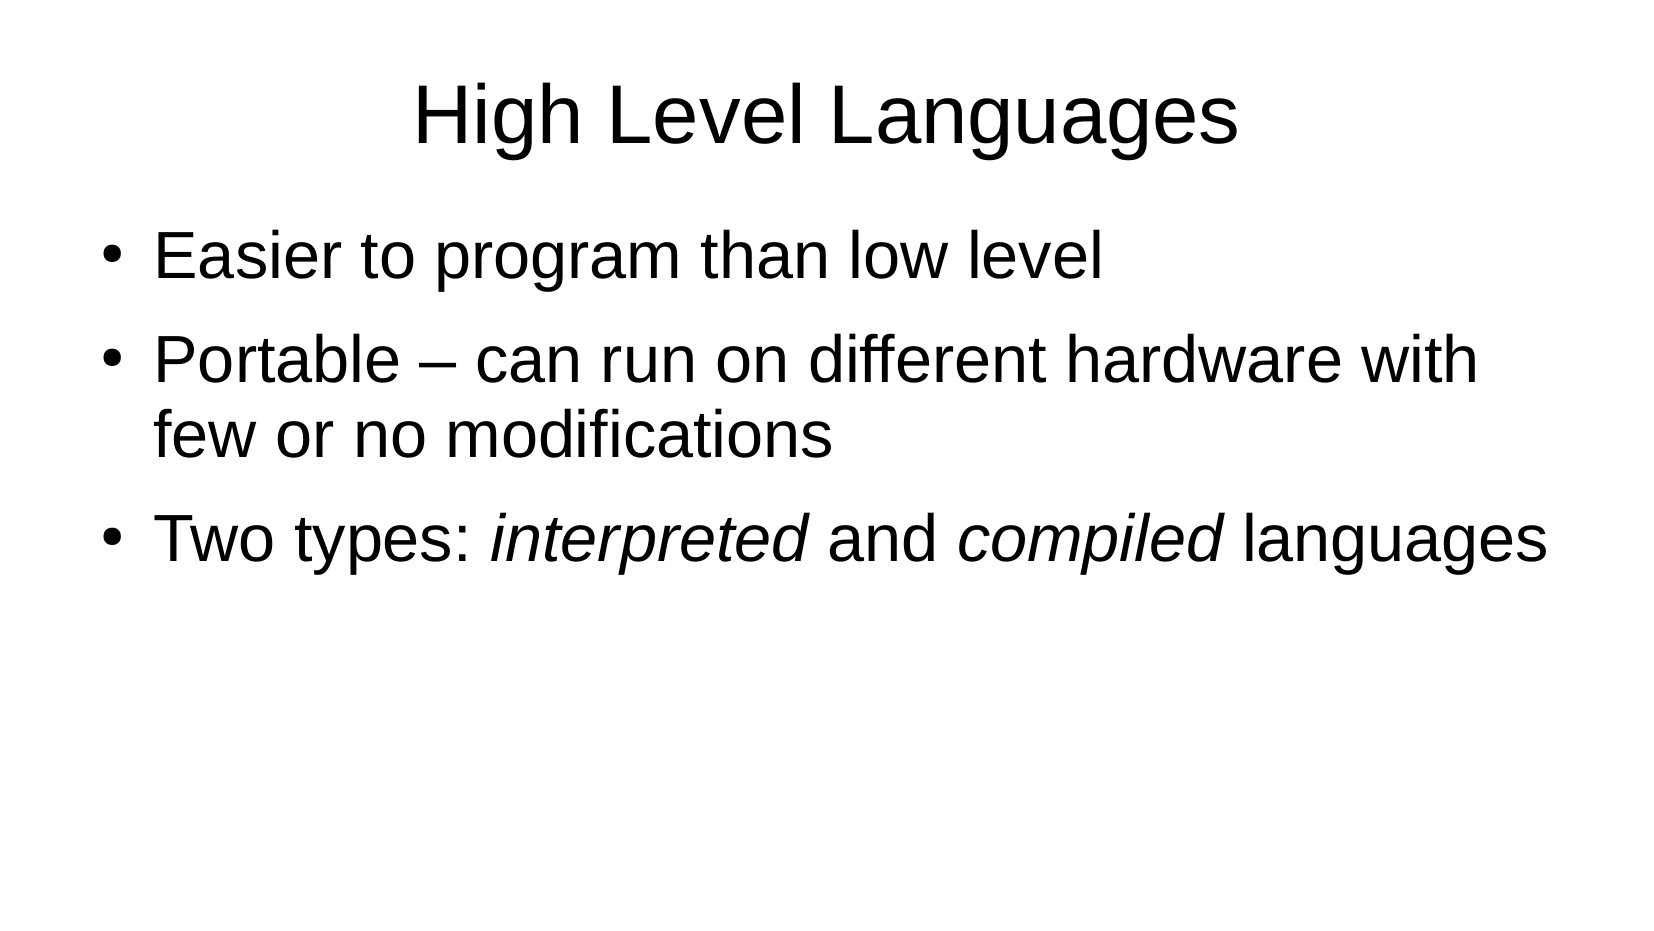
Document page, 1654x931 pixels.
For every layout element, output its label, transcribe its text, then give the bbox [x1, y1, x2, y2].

title High Level Languages [82, 37, 1571, 193]
list Easier to program than low level Portable – can run on different hardware with few or no modifications Two types: interpreted and compiled languages [82, 217, 1571, 758]
